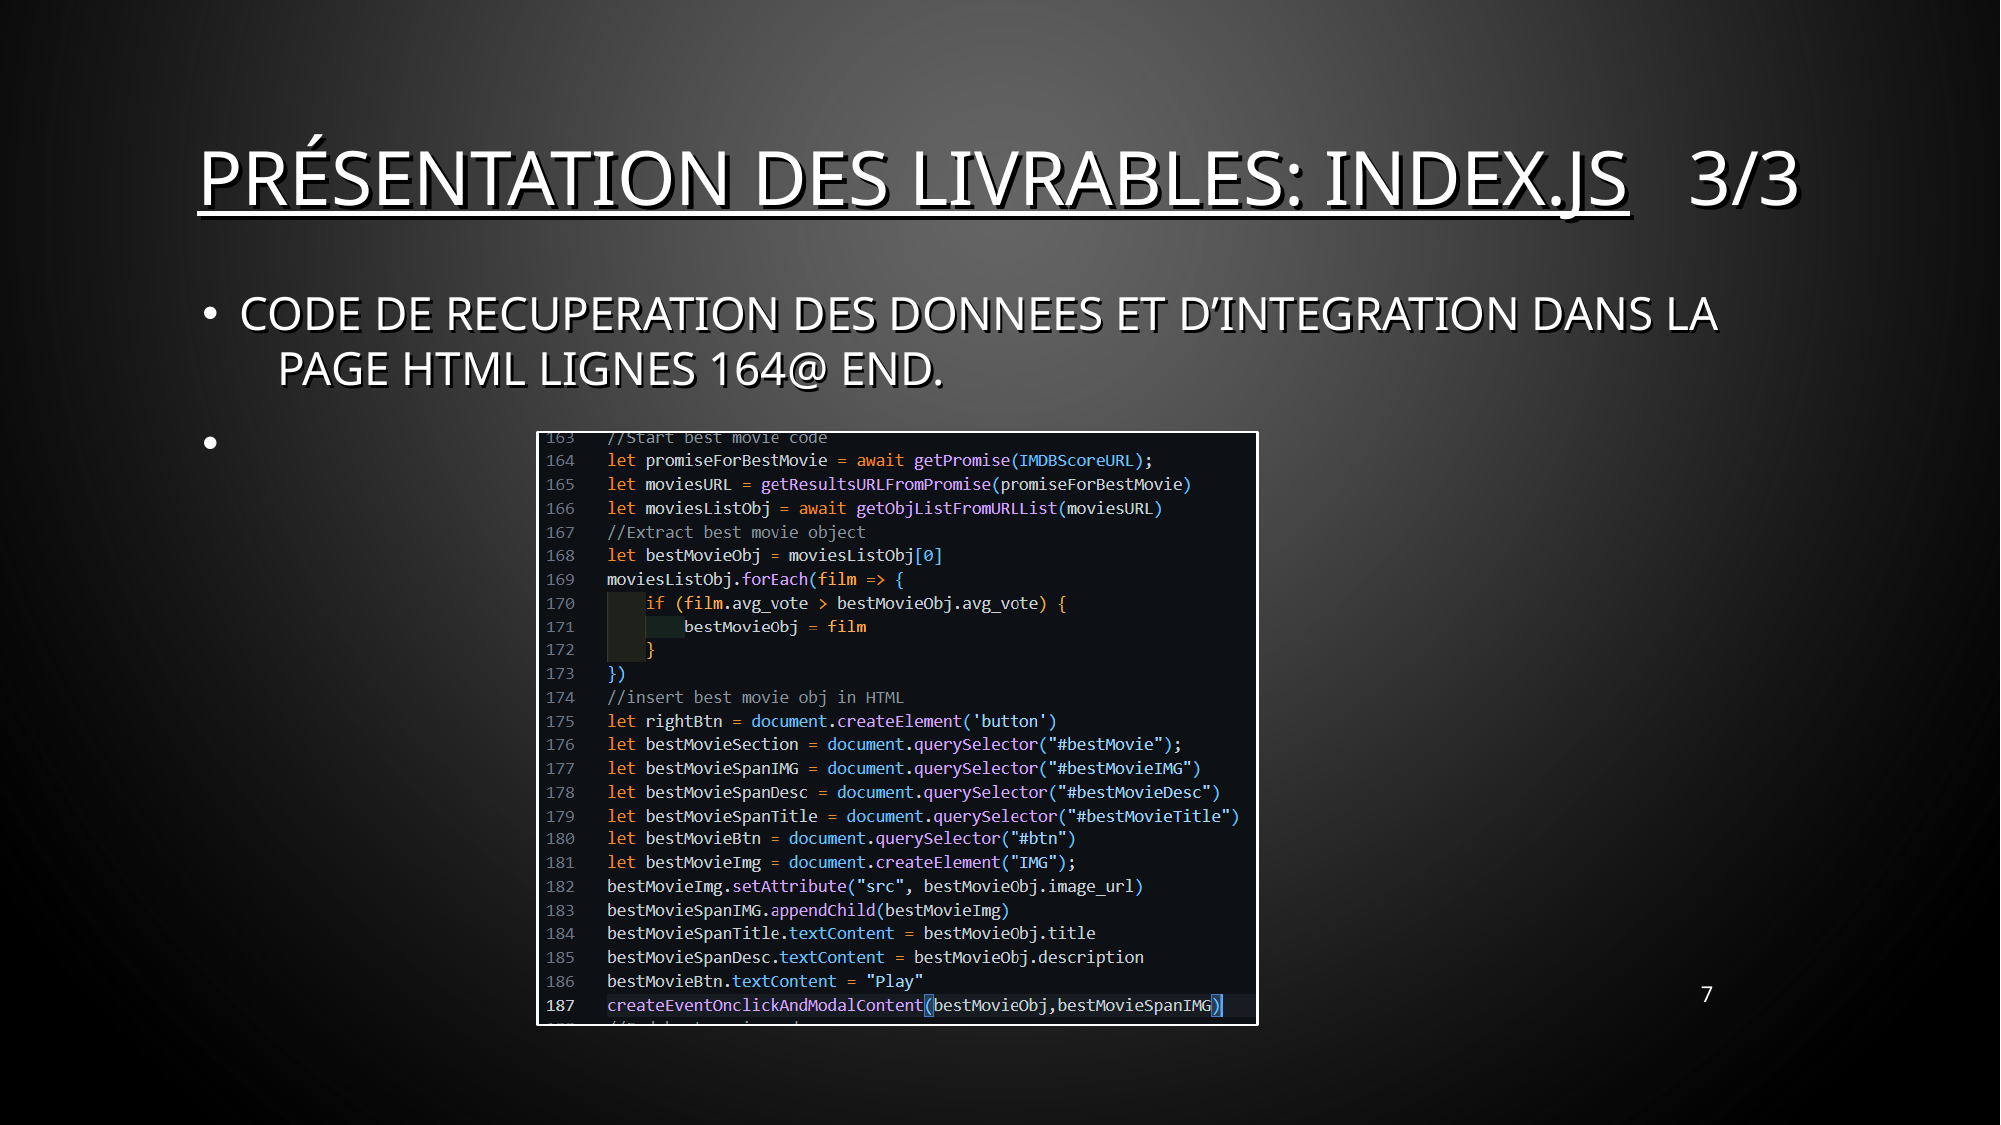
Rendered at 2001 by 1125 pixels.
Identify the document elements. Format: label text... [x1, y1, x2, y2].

picture [538, 433, 1257, 1024]
text_box [1685, 965, 1813, 1025]
list Code de recuperation des donnees et d’integration dans la page html lignes 164@ end. [187, 312, 1813, 1024]
text_box Présentation des livrables: index.js 3/3 [149, 49, 1850, 312]
